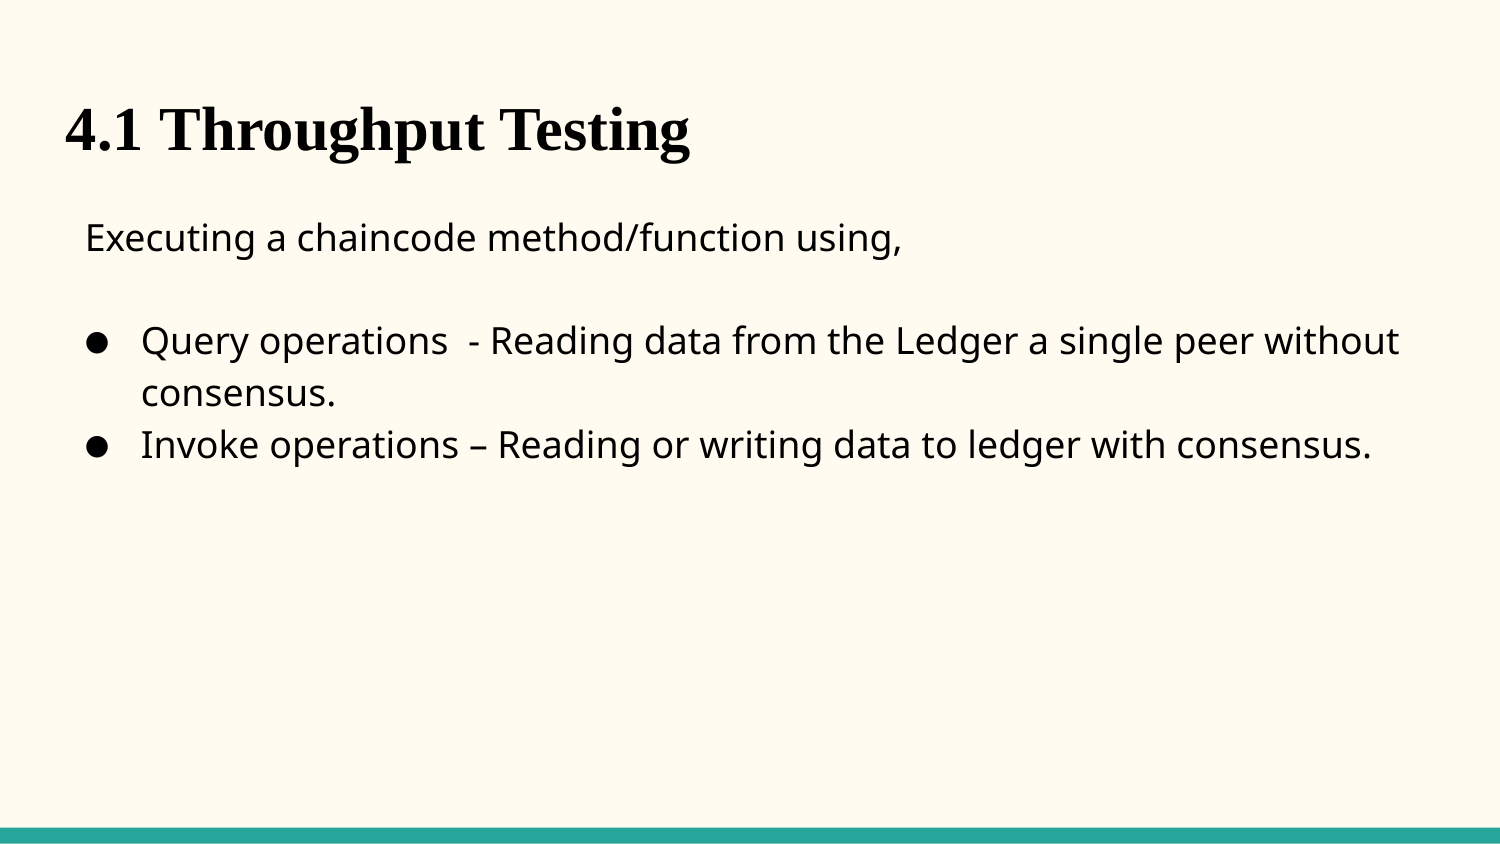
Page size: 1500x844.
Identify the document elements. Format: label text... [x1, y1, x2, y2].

text_box Executing a chaincode method/function using, Query operations - Reading data from the Ledger a single peer without consensus. Invoke operations – Reading or writing data to ledger with consensus. [51, 192, 1449, 750]
text_box 4.1 Throughput Testing [51, 72, 1449, 174]
